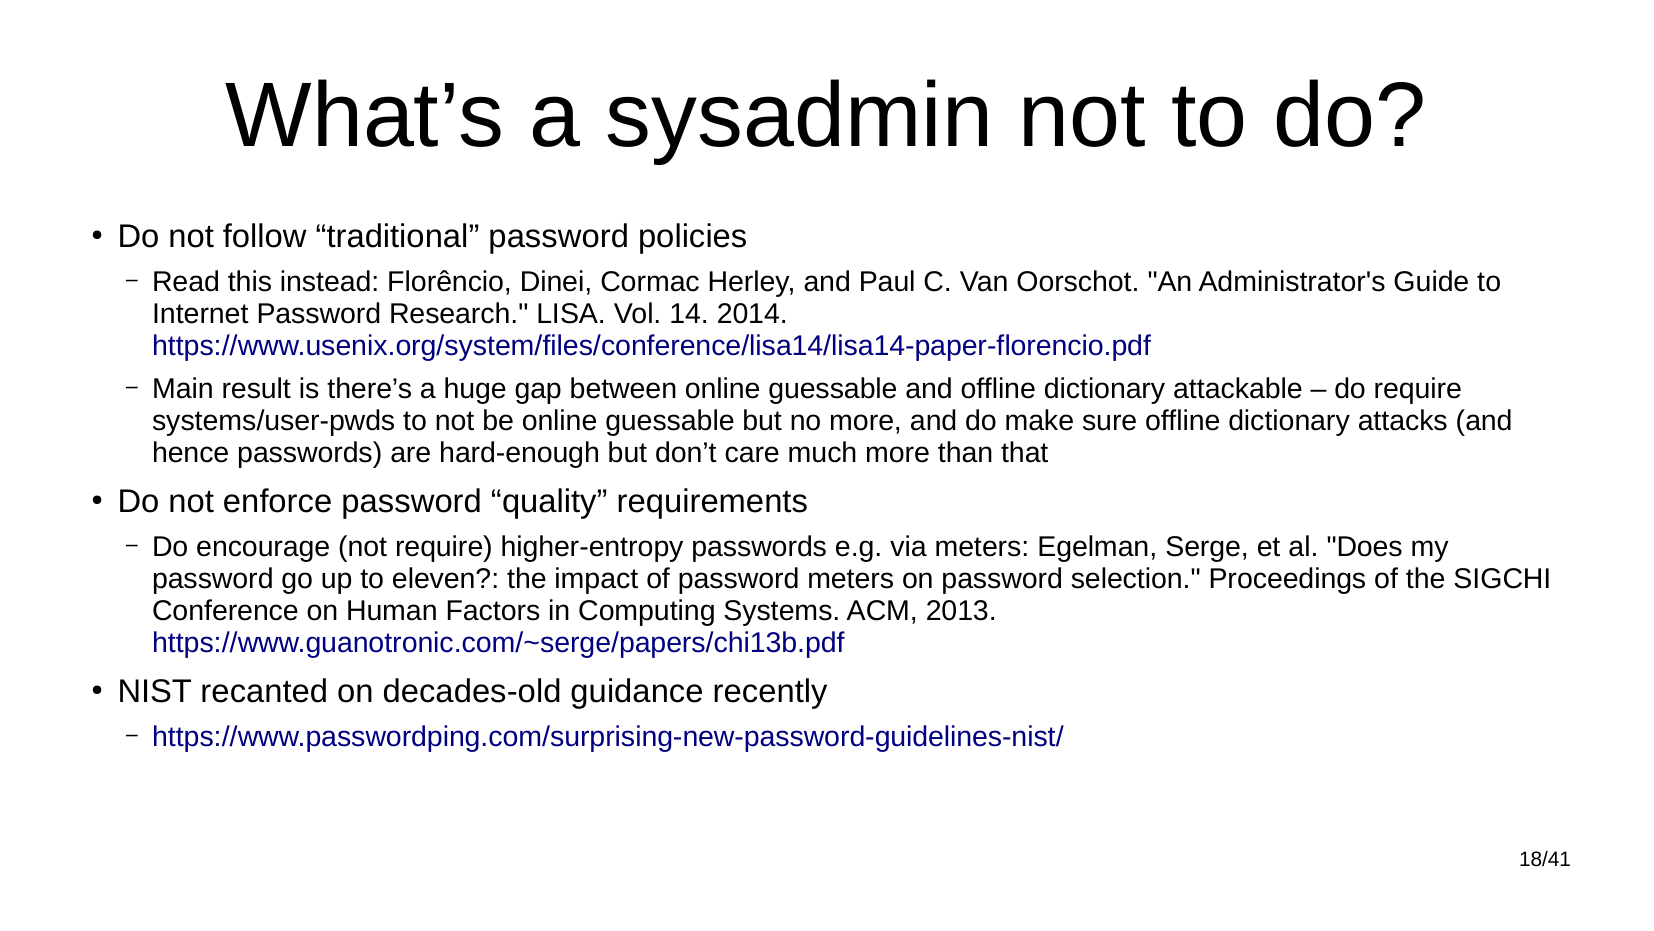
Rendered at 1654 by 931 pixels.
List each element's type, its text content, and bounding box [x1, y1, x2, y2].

title What’s a sysadmin not to do? [82, 37, 1571, 193]
list Do not follow “traditional” password policies Read this instead: Florêncio, Dinei, Cormac Herley, and Paul C. Van Oorschot. "An Administrator's Guide to Internet Password Research." LISA. Vol. 14. 2014. https://www.usenix.org/system/files/conference/lisa14/lisa14-paper-florencio.pdf Main result is there’s a huge gap between online guessable and offline dictionary attackable – do require systems/user-pwds to not be online guessable but no more, and do make sure offline dictionary attacks (and hence passwords) are hard-enough but don’t care much more than that Do not enforce password “quality” requirements Do encourage (not require) higher-entropy passwords e.g. via meters: Egelman, Serge, et al. "Does my password go up to eleven?: the impact of password meters on password selection." Proceedings of the SIGCHI Conference on Human Factors in Computing Systems. ACM, 2013. https://www.guanotronic.com/~serge/papers/chi13b.pdf NIST recanted on decades-old guidance recently https://www.passwordping.com/surprising-new-password-guidelines-nist/ [82, 217, 1571, 758]
